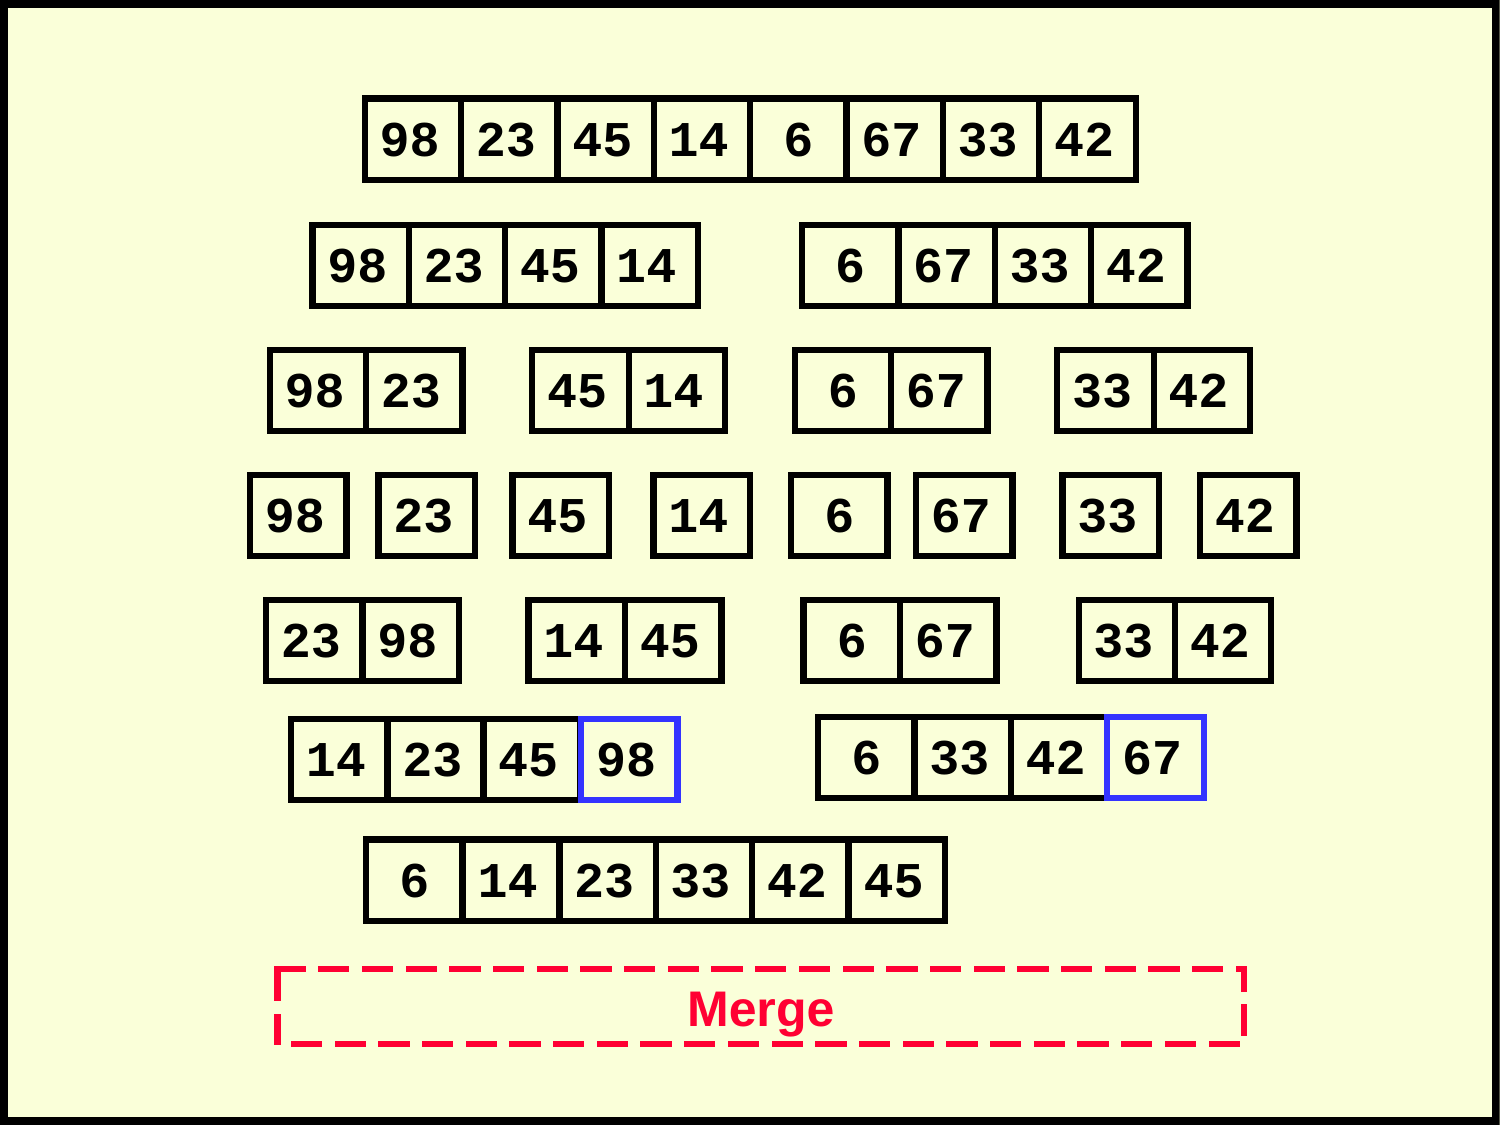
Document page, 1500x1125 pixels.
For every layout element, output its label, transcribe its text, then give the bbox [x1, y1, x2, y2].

text_box 6 [802, 224, 899, 307]
text_box 23 [378, 474, 475, 557]
text_box 45 [532, 350, 628, 432]
text_box 67 [899, 224, 994, 307]
text_box 98 [249, 474, 347, 557]
text_box 23 [367, 350, 463, 432]
text_box 45 [848, 839, 946, 921]
text_box 33 [942, 98, 1039, 180]
text_box 23 [409, 224, 506, 307]
text_box 42 [1153, 350, 1251, 432]
text_box 14 [601, 224, 698, 307]
text_box 67 [892, 350, 988, 432]
text_box 45 [558, 98, 653, 180]
text_box 6 [366, 839, 462, 921]
text_box 67 [901, 600, 997, 682]
text_box 42 [752, 839, 848, 921]
text_box 6 [791, 474, 888, 557]
text_box 23 [266, 600, 362, 682]
text_box 14 [528, 600, 625, 682]
text_box 14 [291, 718, 387, 801]
text_box Merge [277, 968, 1244, 1045]
text_box 42 [1091, 224, 1188, 307]
text_box 42 [1176, 600, 1272, 682]
text_box 33 [1062, 474, 1159, 557]
text_box 45 [483, 718, 580, 801]
text_box 33 [1078, 600, 1176, 682]
text_box 6 [794, 350, 892, 432]
text_box 33 [994, 224, 1091, 307]
text_box 45 [506, 224, 601, 307]
text_box 98 [364, 98, 462, 180]
text_box 33 [914, 716, 1010, 798]
text_box 23 [559, 839, 655, 921]
text_box 67 [847, 98, 942, 180]
text_box 42 [1010, 716, 1107, 798]
text_box 45 [625, 600, 722, 682]
text_box 42 [1200, 474, 1297, 557]
text_box 98 [312, 224, 409, 307]
text_box 67 [916, 474, 1013, 557]
text_box 14 [653, 474, 751, 557]
text_box 98 [362, 600, 459, 682]
text_box 6 [750, 98, 847, 180]
text_box 42 [1039, 98, 1136, 180]
text_box 23 [387, 718, 483, 801]
text_box 98 [269, 350, 367, 432]
text_box 14 [628, 350, 726, 432]
text_box 45 [512, 474, 609, 557]
text_box 98 [581, 718, 678, 801]
text_box 14 [462, 839, 559, 921]
text_box 6 [803, 600, 901, 682]
text_box 6 [818, 716, 914, 798]
text_box 14 [653, 98, 750, 180]
text_box 33 [655, 839, 752, 921]
text_box 23 [462, 98, 558, 180]
text_box 67 [1107, 716, 1204, 798]
text_box 33 [1057, 350, 1153, 432]
